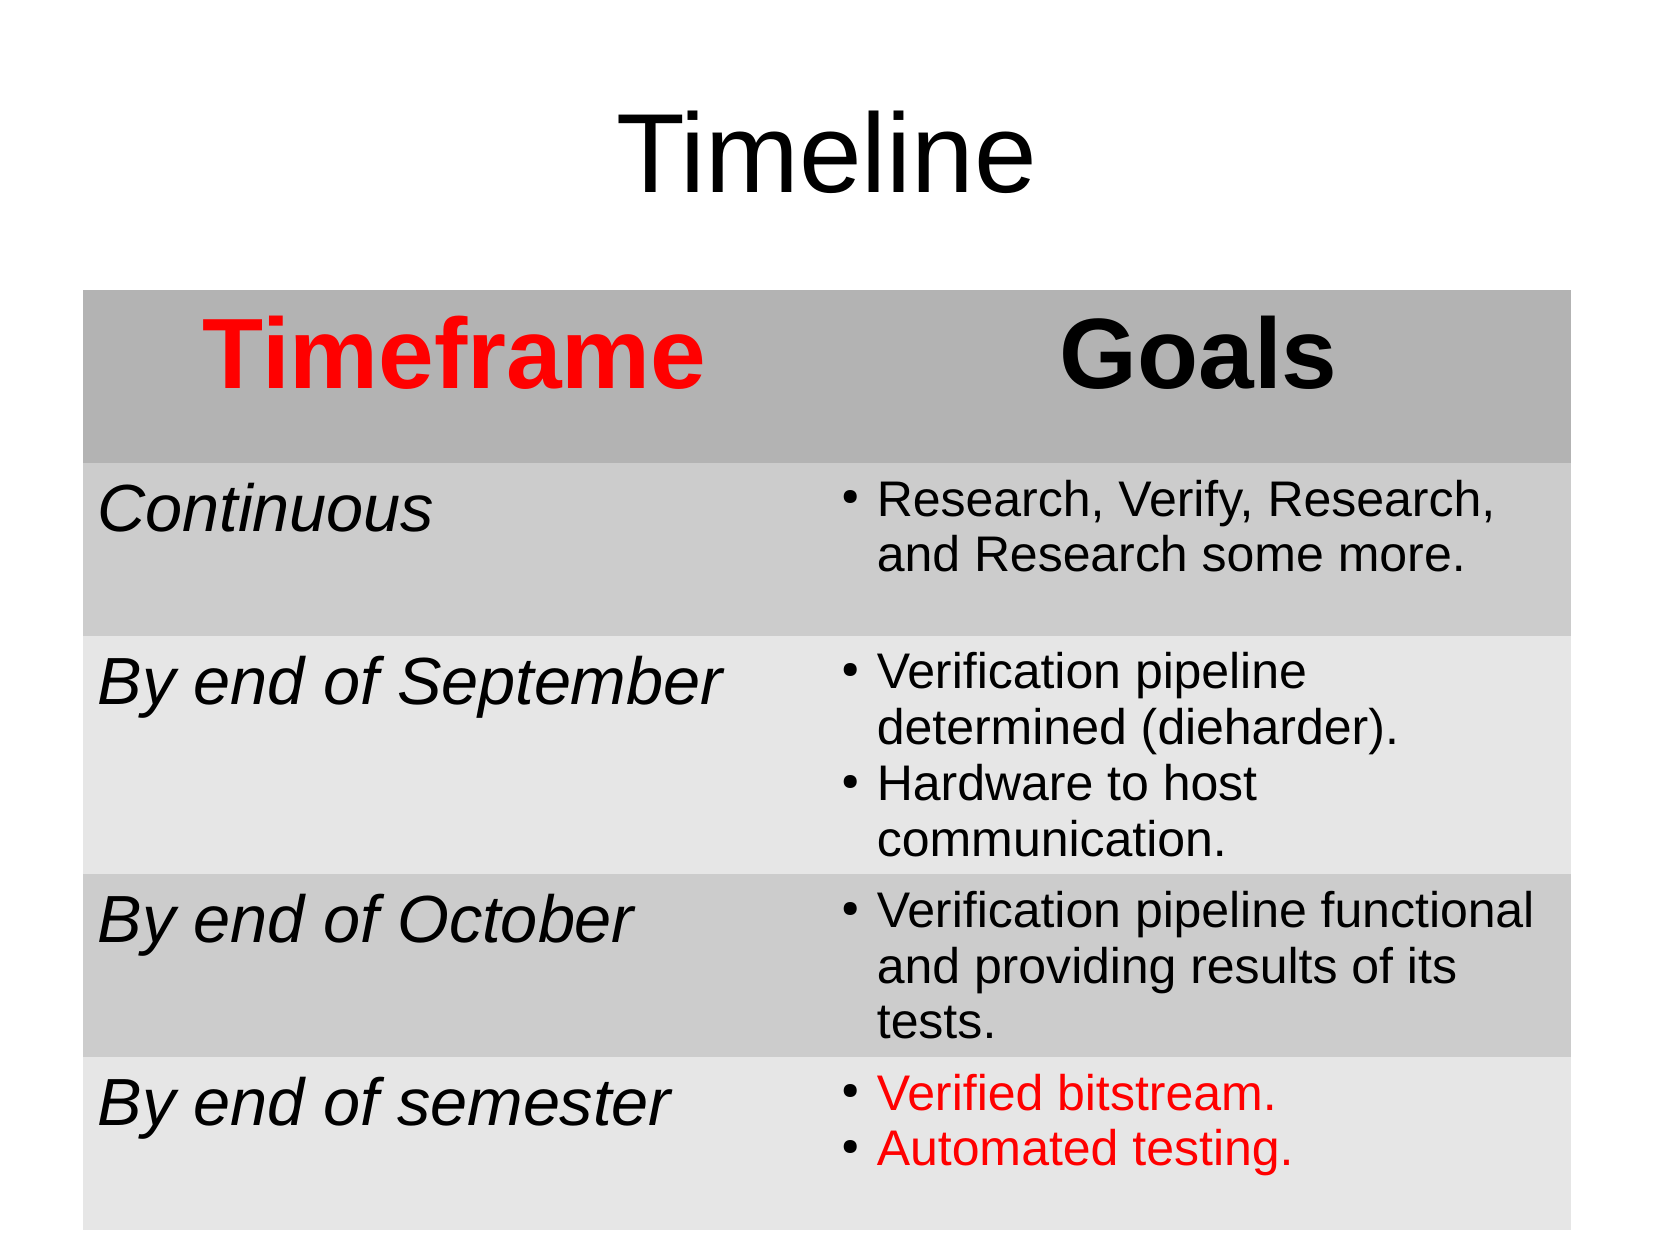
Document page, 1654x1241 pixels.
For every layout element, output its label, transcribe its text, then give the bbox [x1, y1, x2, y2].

table_cell Verification pipeline functional and providing results of its tests. [827, 874, 1571, 1057]
table_cell By end of September [83, 636, 827, 874]
table_cell Continuous [83, 463, 827, 636]
table_cell By end of October [83, 874, 827, 1057]
table_cell Verification pipeline determined (dieharder). Hardware to host communication. [827, 636, 1571, 874]
table_header Goals [827, 290, 1571, 463]
table_header Timeframe [83, 290, 827, 463]
table_cell Research, Verify, Research, and Research some more. [827, 463, 1571, 636]
title Timeline [82, 49, 1571, 257]
table_cell Verified bitstream. Automated testing. [827, 1057, 1571, 1230]
table_cell By end of semester [83, 1057, 827, 1230]
